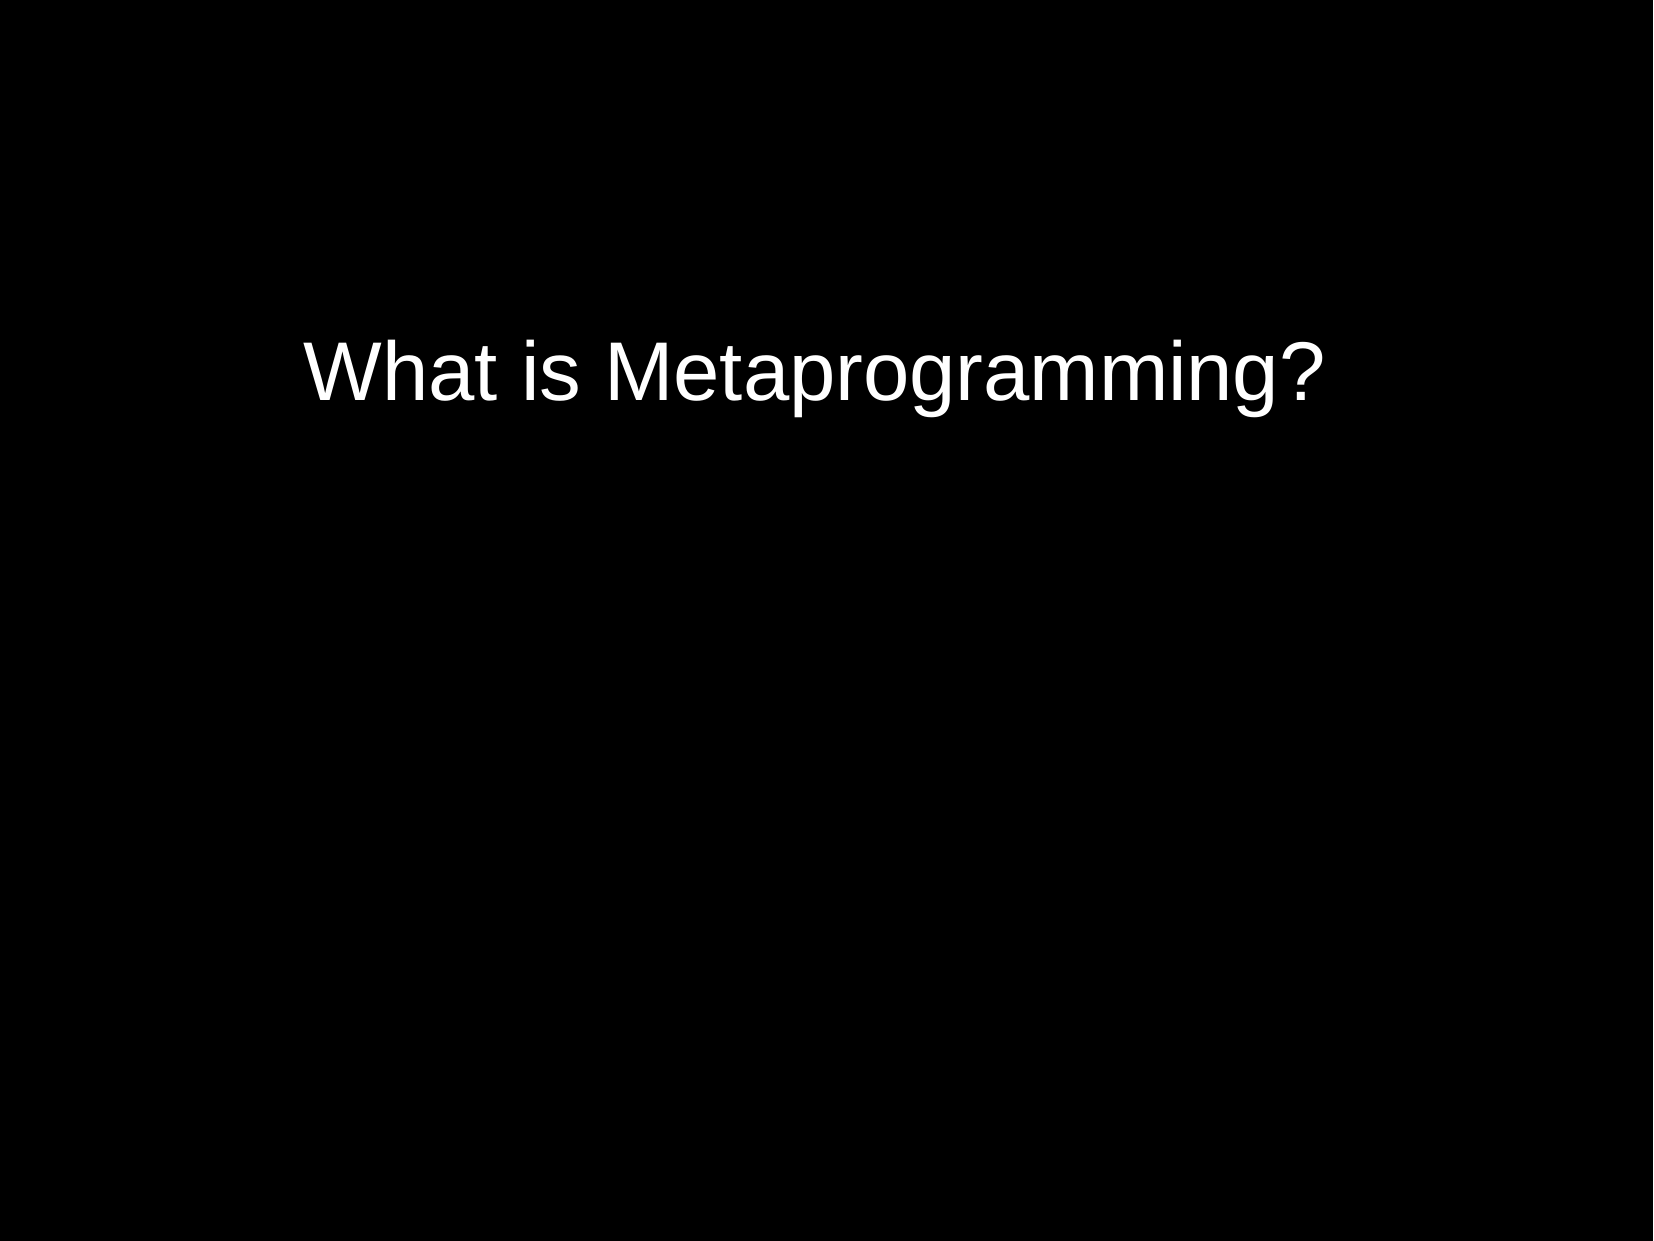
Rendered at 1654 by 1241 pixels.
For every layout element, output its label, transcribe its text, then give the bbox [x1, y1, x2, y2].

title What is Metaprogramming? [82, 275, 1571, 468]
